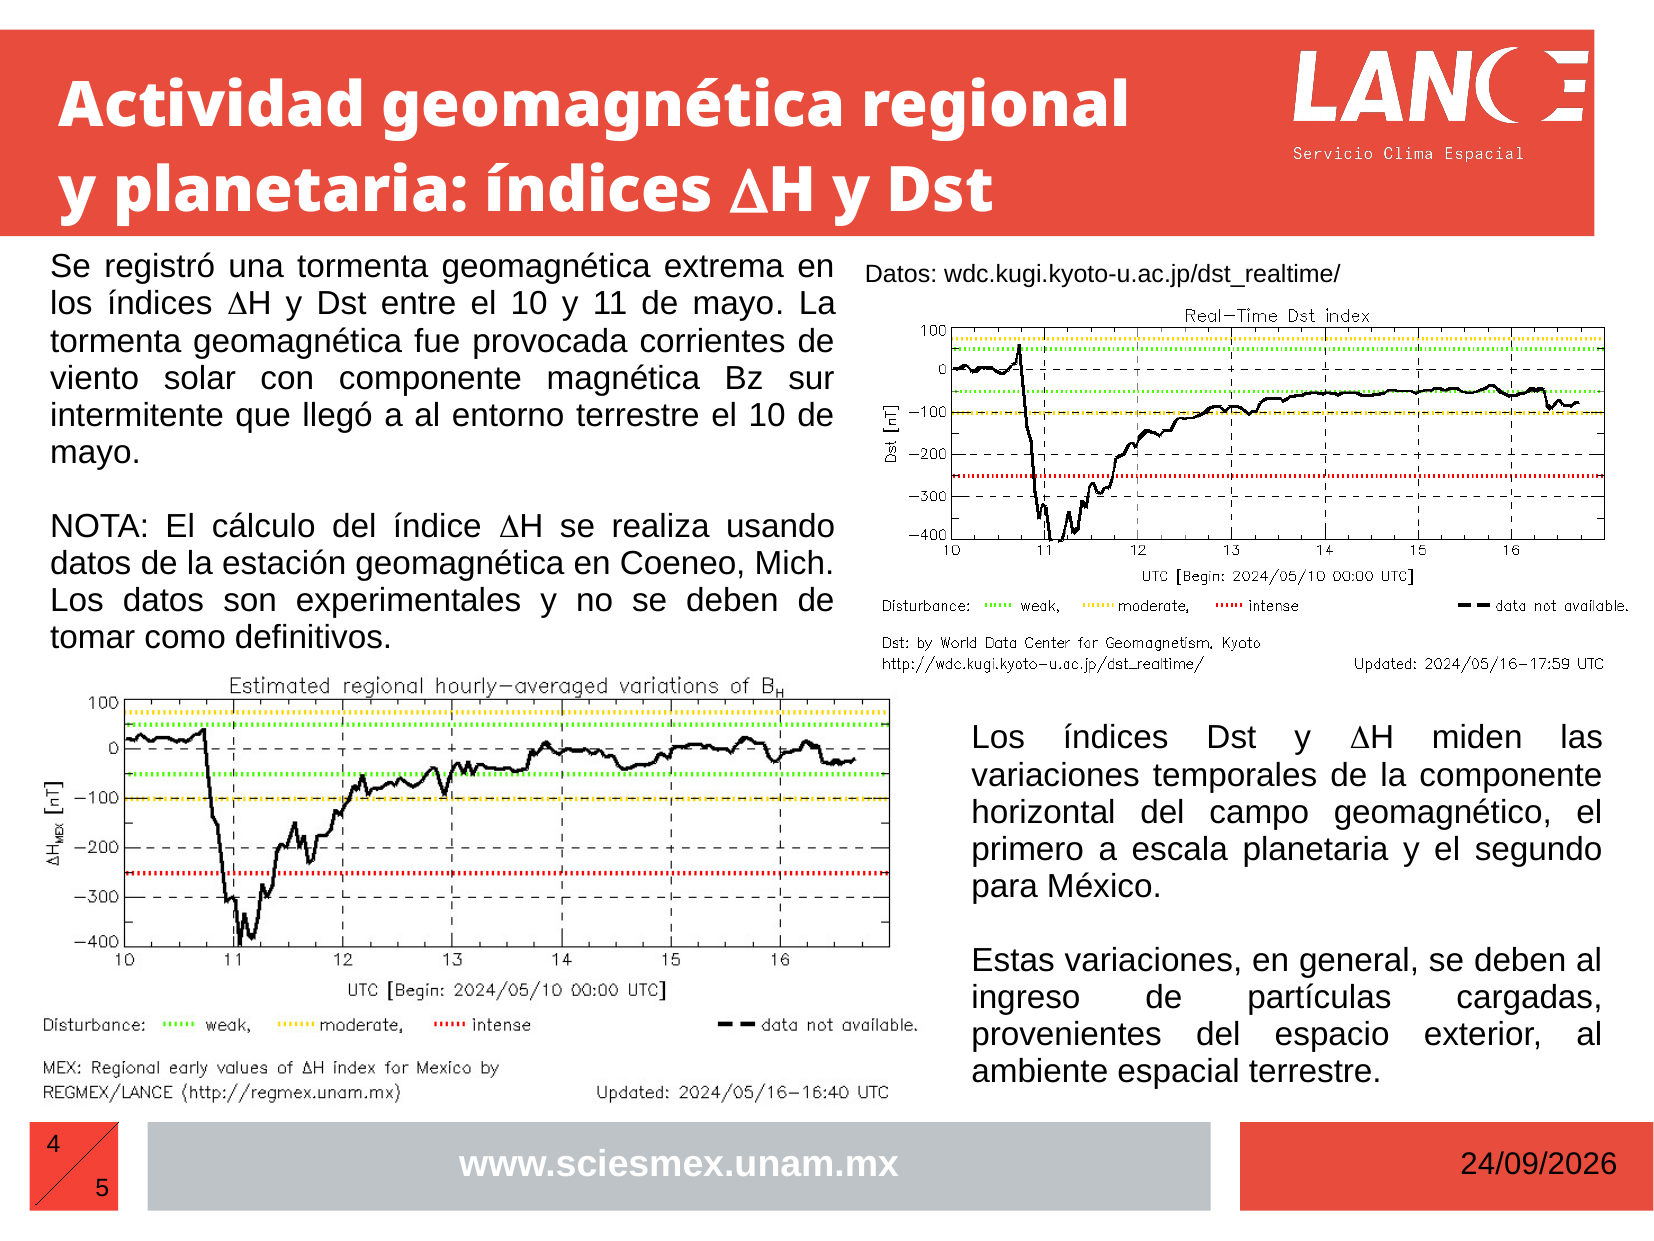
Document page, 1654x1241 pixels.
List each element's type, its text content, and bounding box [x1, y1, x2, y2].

picture [1293, 47, 1589, 162]
text_box www.sciesmex.unam.mx [153, 1122, 1205, 1205]
text_box 5 [35, 1151, 125, 1209]
text_box Datos: wdc.kugi.kyoto-u.ac.jp/dst_realtime/ [851, 252, 1371, 296]
title Actividad geomagnética regional y planetaria: índices DH y Dst [59, 59, 1312, 207]
picture [34, 289, 1642, 1105]
text_box Se registró una tormenta geomagnética extrema en los índices DH y Dst entre el 10 y 11 de mayo. La tormenta geomagnética fue provocada corrientes de viento solar con componente magnética Bz sur intermitente que llegó a al entorno terrestre el 10 de mayo. NOTA: El cálculo del índice DH se realiza usando datos de la estación geomagnética en Coeneo, Mich. Los datos son experimentales y no se deben de tomar como definitivos. [35, 240, 851, 768]
text_box <número> [31, 1122, 176, 1170]
text_box 16/05/2024 [1424, 1122, 1654, 1205]
text_box Los índices Dst y DH miden las variaciones temporales de la componente horizontal del campo geomagnético, el primero a escala planetaria y el segundo para México. Estas variaciones, en general, se deben al ingreso de partículas cargadas, provenientes del espacio exterior, al ambiente espacial terrestre. [956, 711, 1619, 1097]
